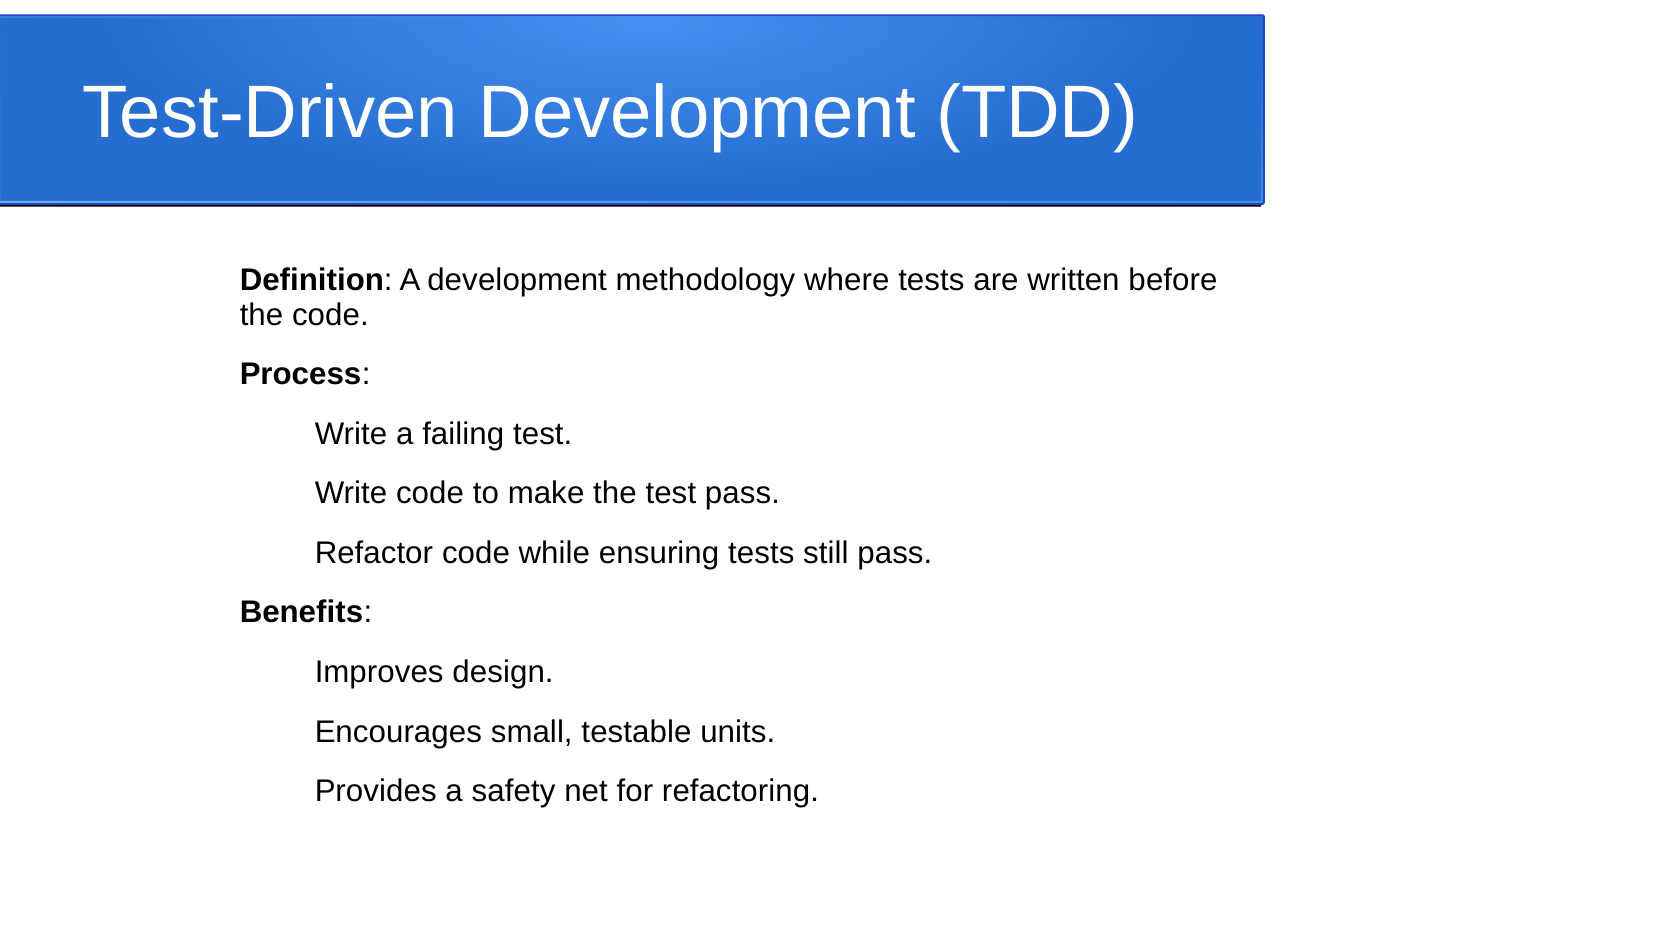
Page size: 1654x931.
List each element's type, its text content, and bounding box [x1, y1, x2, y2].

text_box Definition: A development methodology where tests are written before the code. Process: Write a failing test. Write code to make the test pass. Refactor code while ensuring tests still pass. Benefits: Improves design. Encourages small, testable units. Provides a safety net for refactoring. [225, 255, 1269, 864]
title Test-Driven Development (TDD) [82, 35, 1235, 189]
